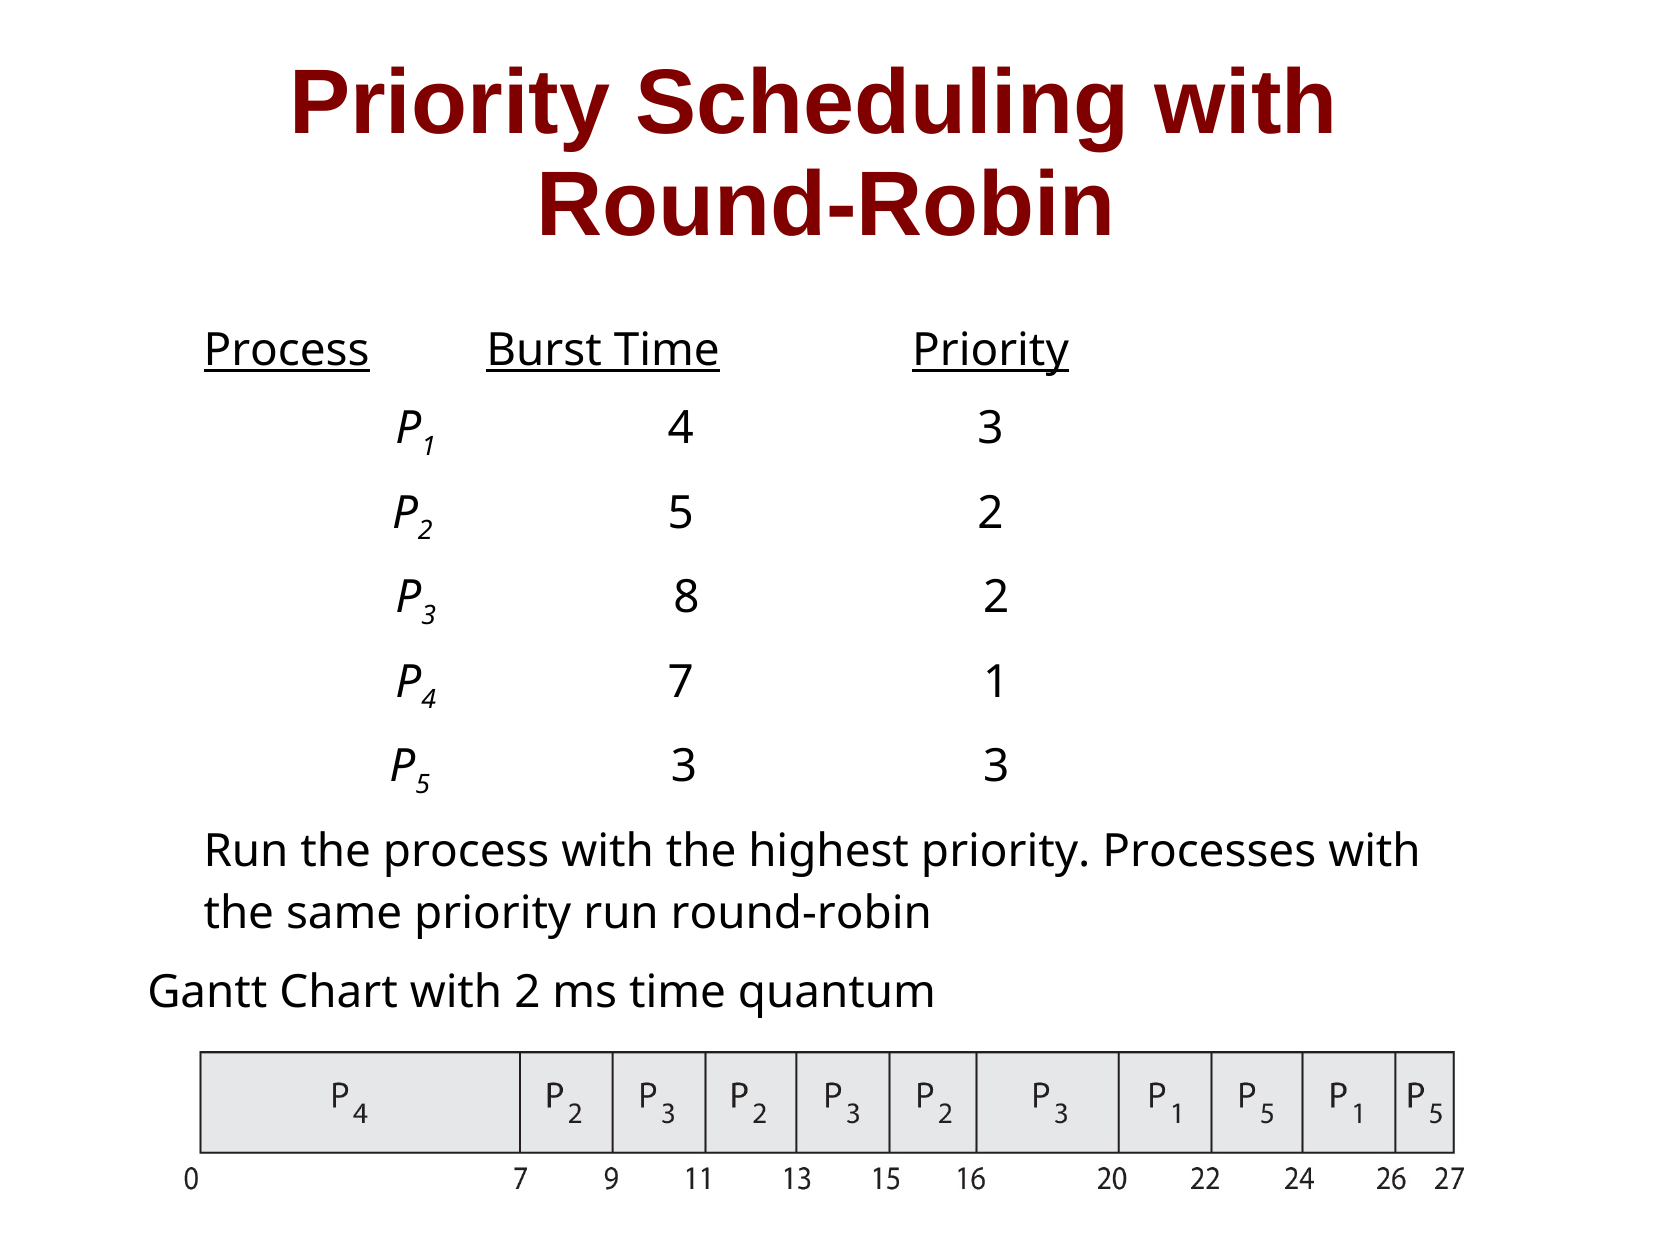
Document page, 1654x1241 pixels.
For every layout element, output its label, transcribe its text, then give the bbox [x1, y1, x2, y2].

title Priority Scheduling with Round-Robin [82, 49, 1571, 257]
picture [183, 1051, 1465, 1197]
text_box ProcessA arri Burst TimeT Priority P1 4 3 P2 5 2 P3 8 2 P4 7 1 P5 3 3 Run the process with the highest priority. Processes with the same priority run round-robin Gantt Chart with 2 ms time quantum [132, 308, 1501, 1111]
